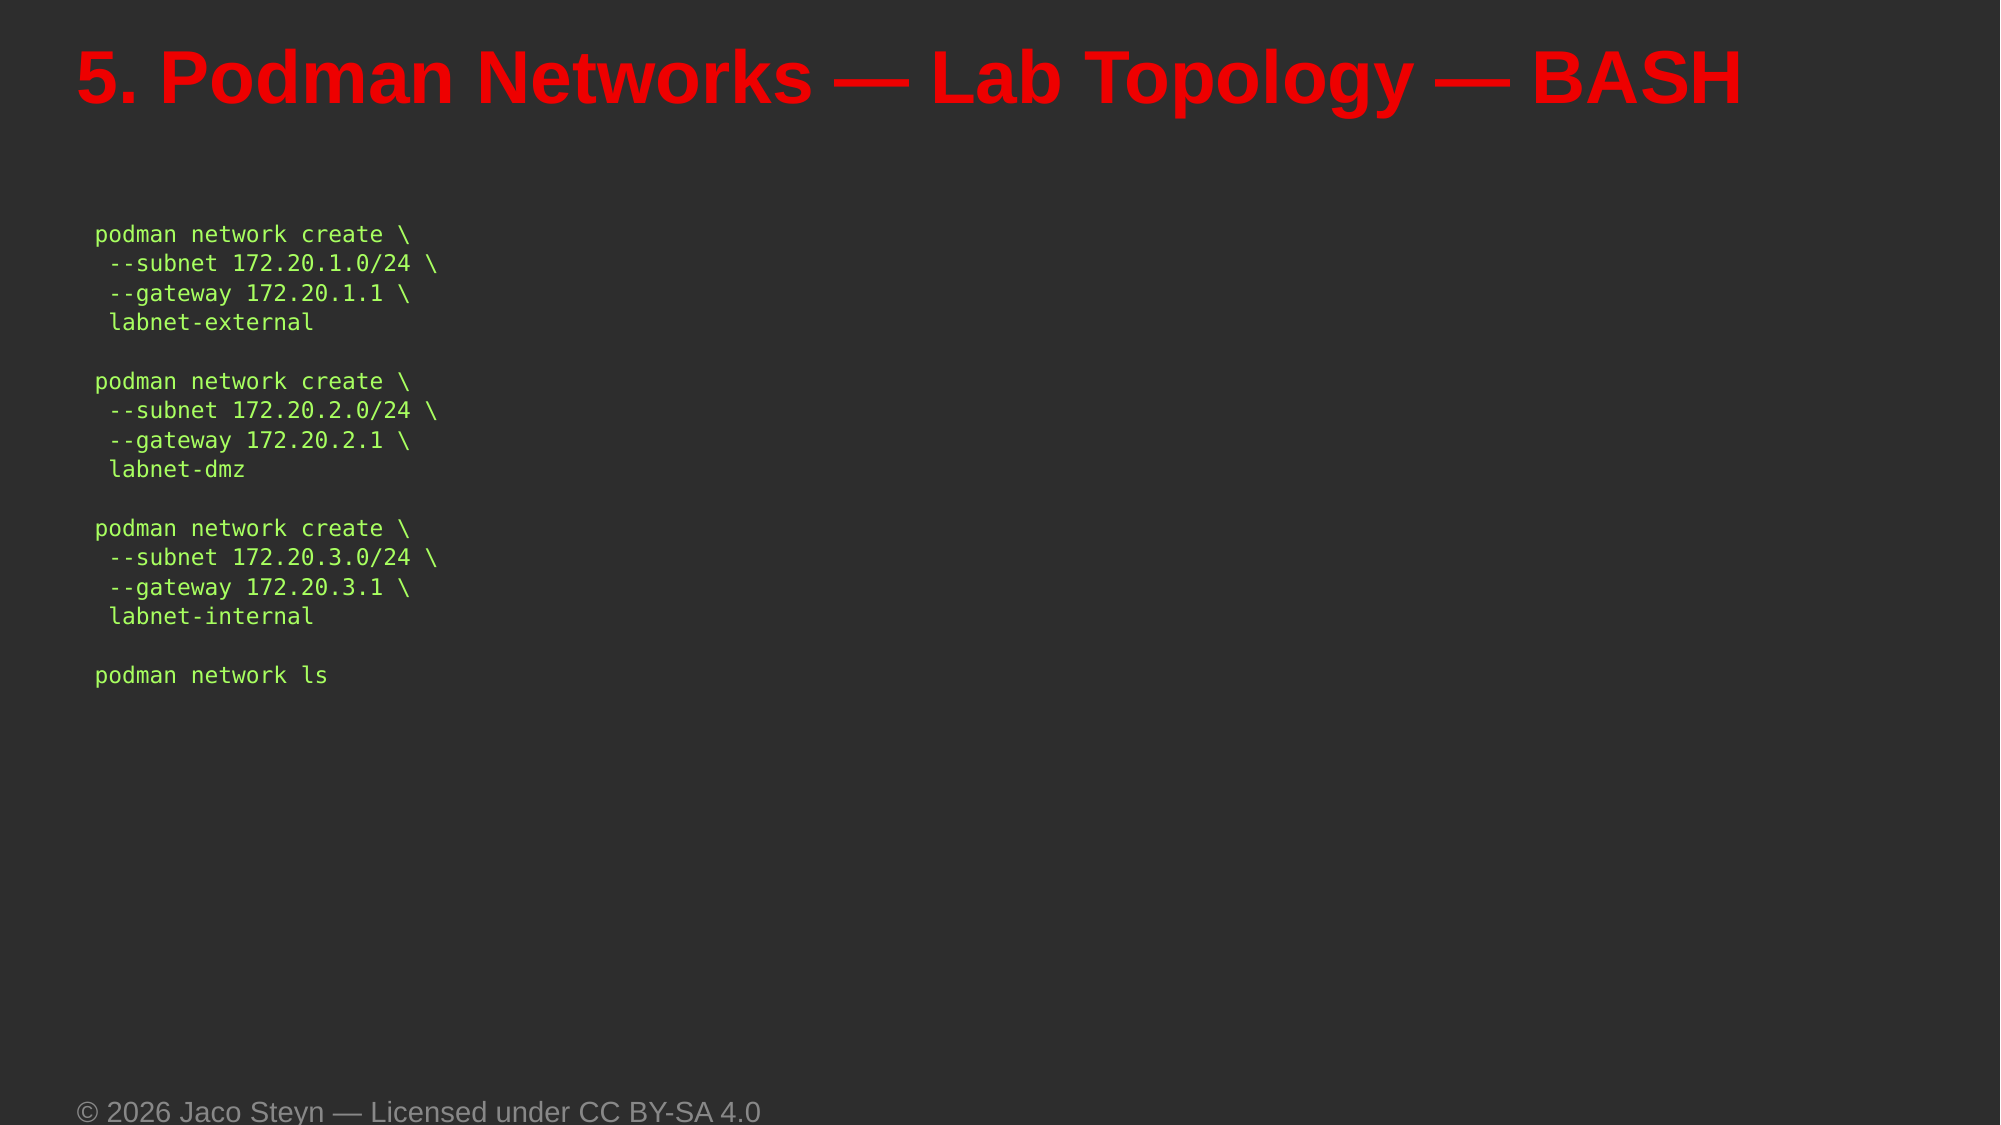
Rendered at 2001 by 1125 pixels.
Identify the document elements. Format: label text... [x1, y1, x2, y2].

text_box 5. Podman Networks — Lab Topology — BASH [59, 23, 1942, 178]
text_box podman network create \ --subnet 172.20.1.0/24 \ --gateway 172.20.1.1 \ labnet-external podman network create \ --subnet 172.20.2.0/24 \ --gateway 172.20.2.1 \ labnet-dmz podman network create \ --subnet 172.20.3.0/24 \ --gateway 172.20.3.1 \ labnet-internal podman network ls [59, 194, 1942, 1052]
text_box © 2026 Jaco Steyn — Licensed under CC BY-SA 4.0 [59, 1083, 1942, 1120]
